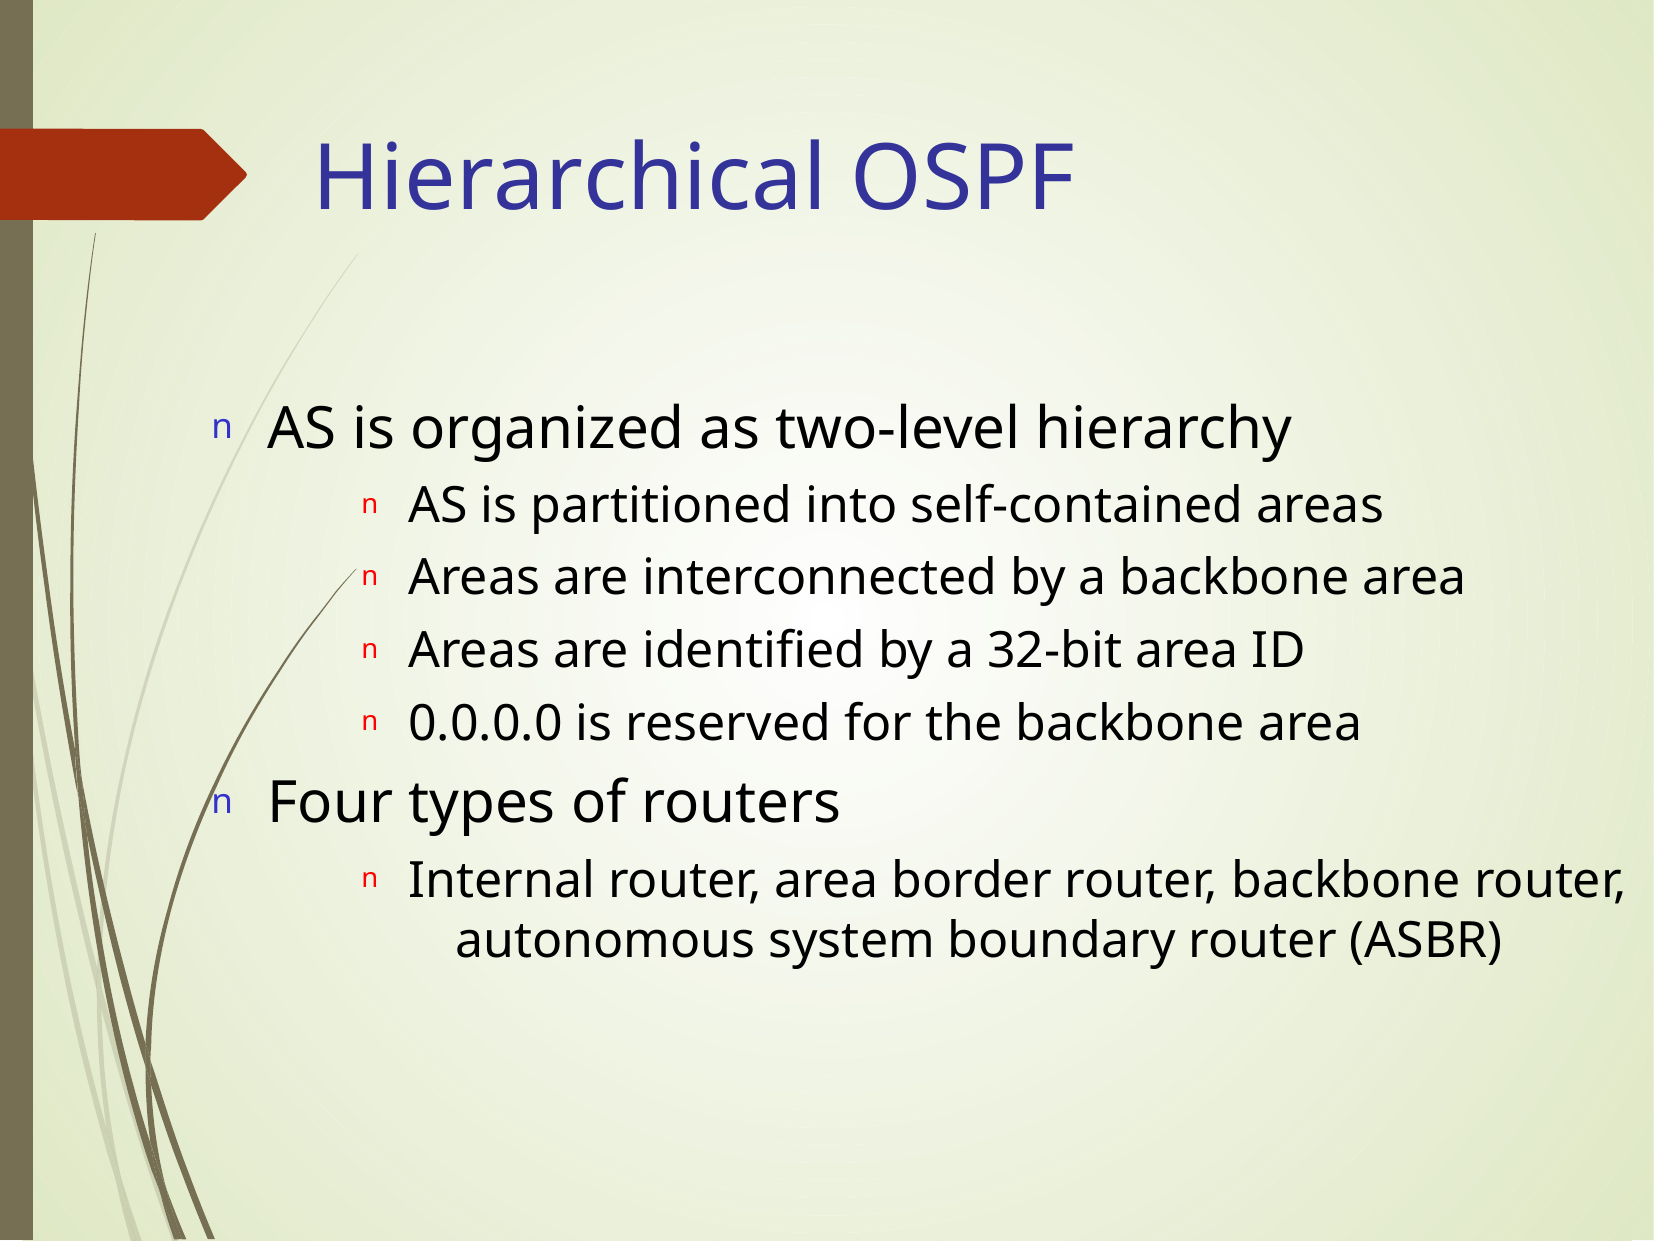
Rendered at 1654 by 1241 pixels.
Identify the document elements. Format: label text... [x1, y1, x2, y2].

text_box AS is organized as two-level hierarchy AS is partitioned into self-contained areas Areas are interconnected by a backbone area Areas are identified by a 32-bit area ID 0.0.0.0 is reserved for the backbone area Four types of routers Internal router, area border router, backbone router, autonomous system boundary router (ASBR) [196, 382, 1654, 975]
text_box Hierarchical OSPF [298, 110, 1091, 235]
